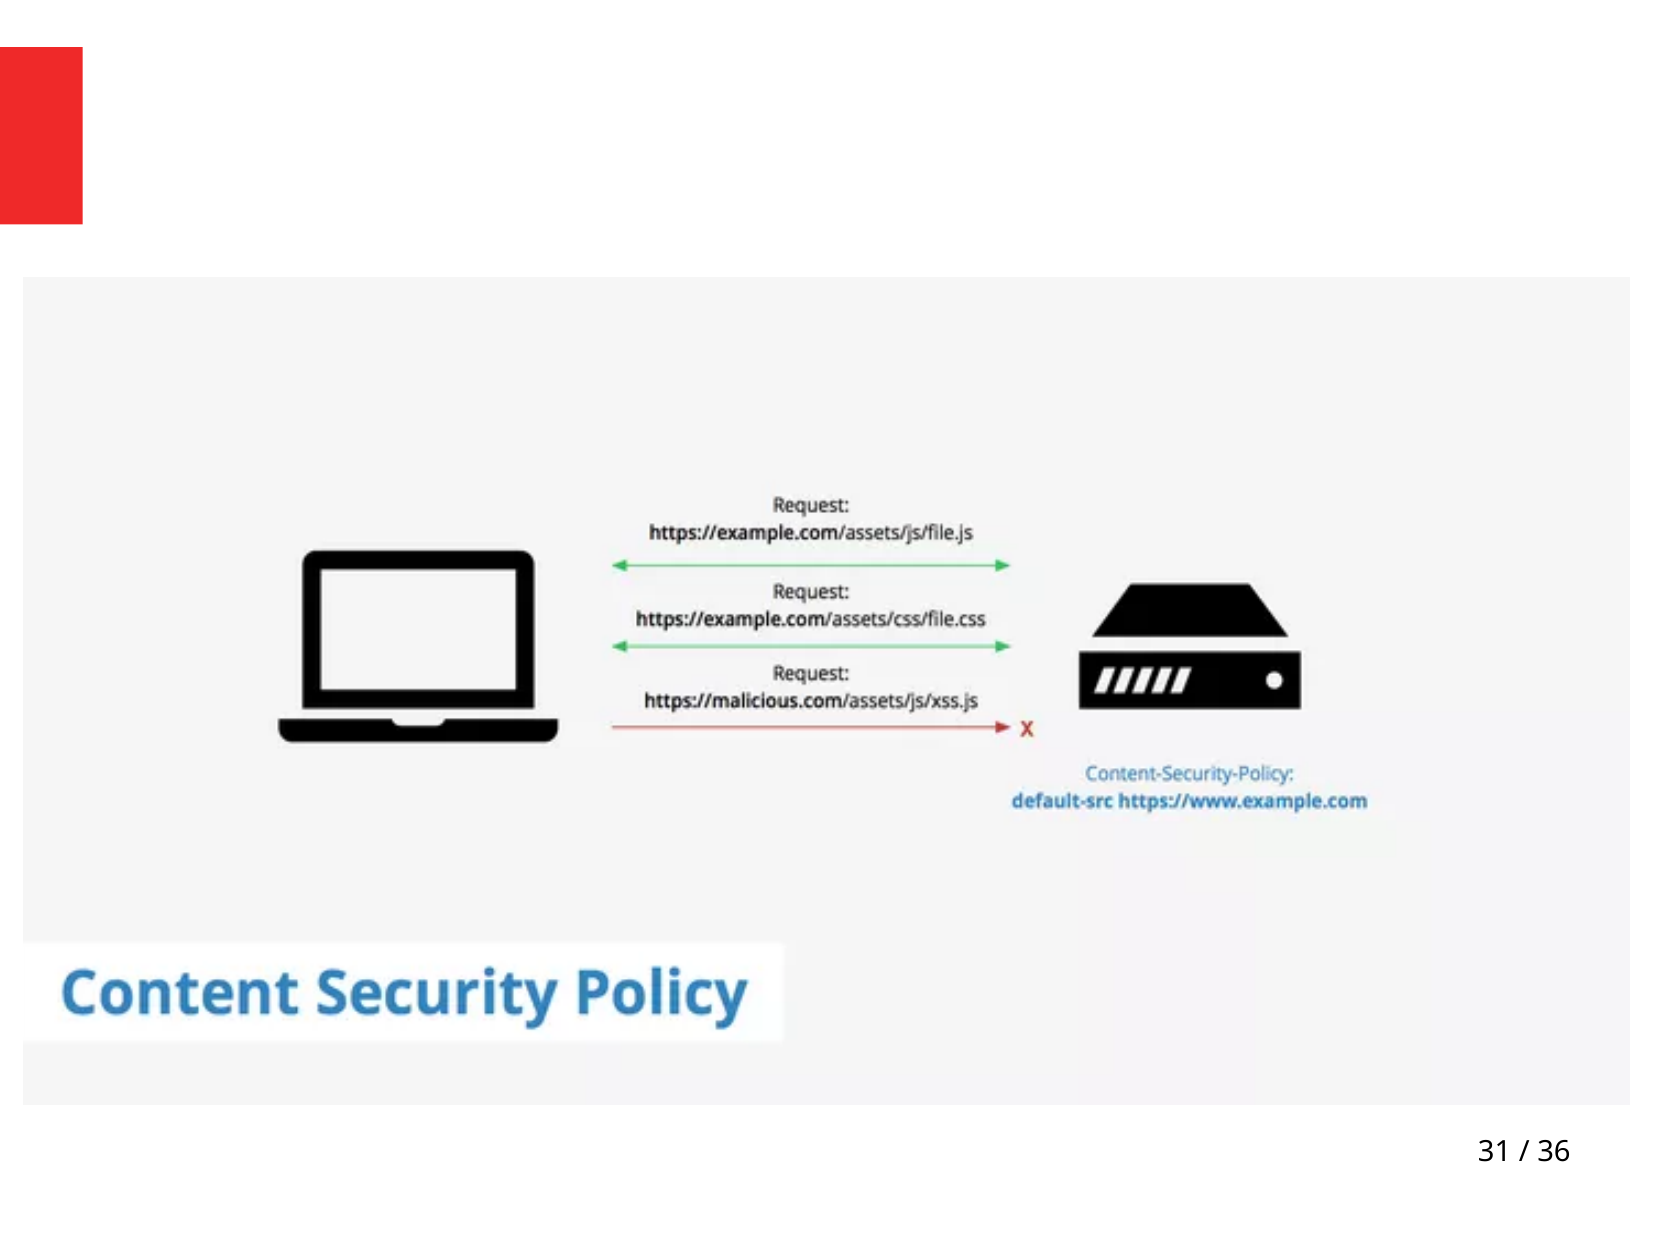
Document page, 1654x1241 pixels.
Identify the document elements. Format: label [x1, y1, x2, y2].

picture [23, 277, 1630, 1105]
